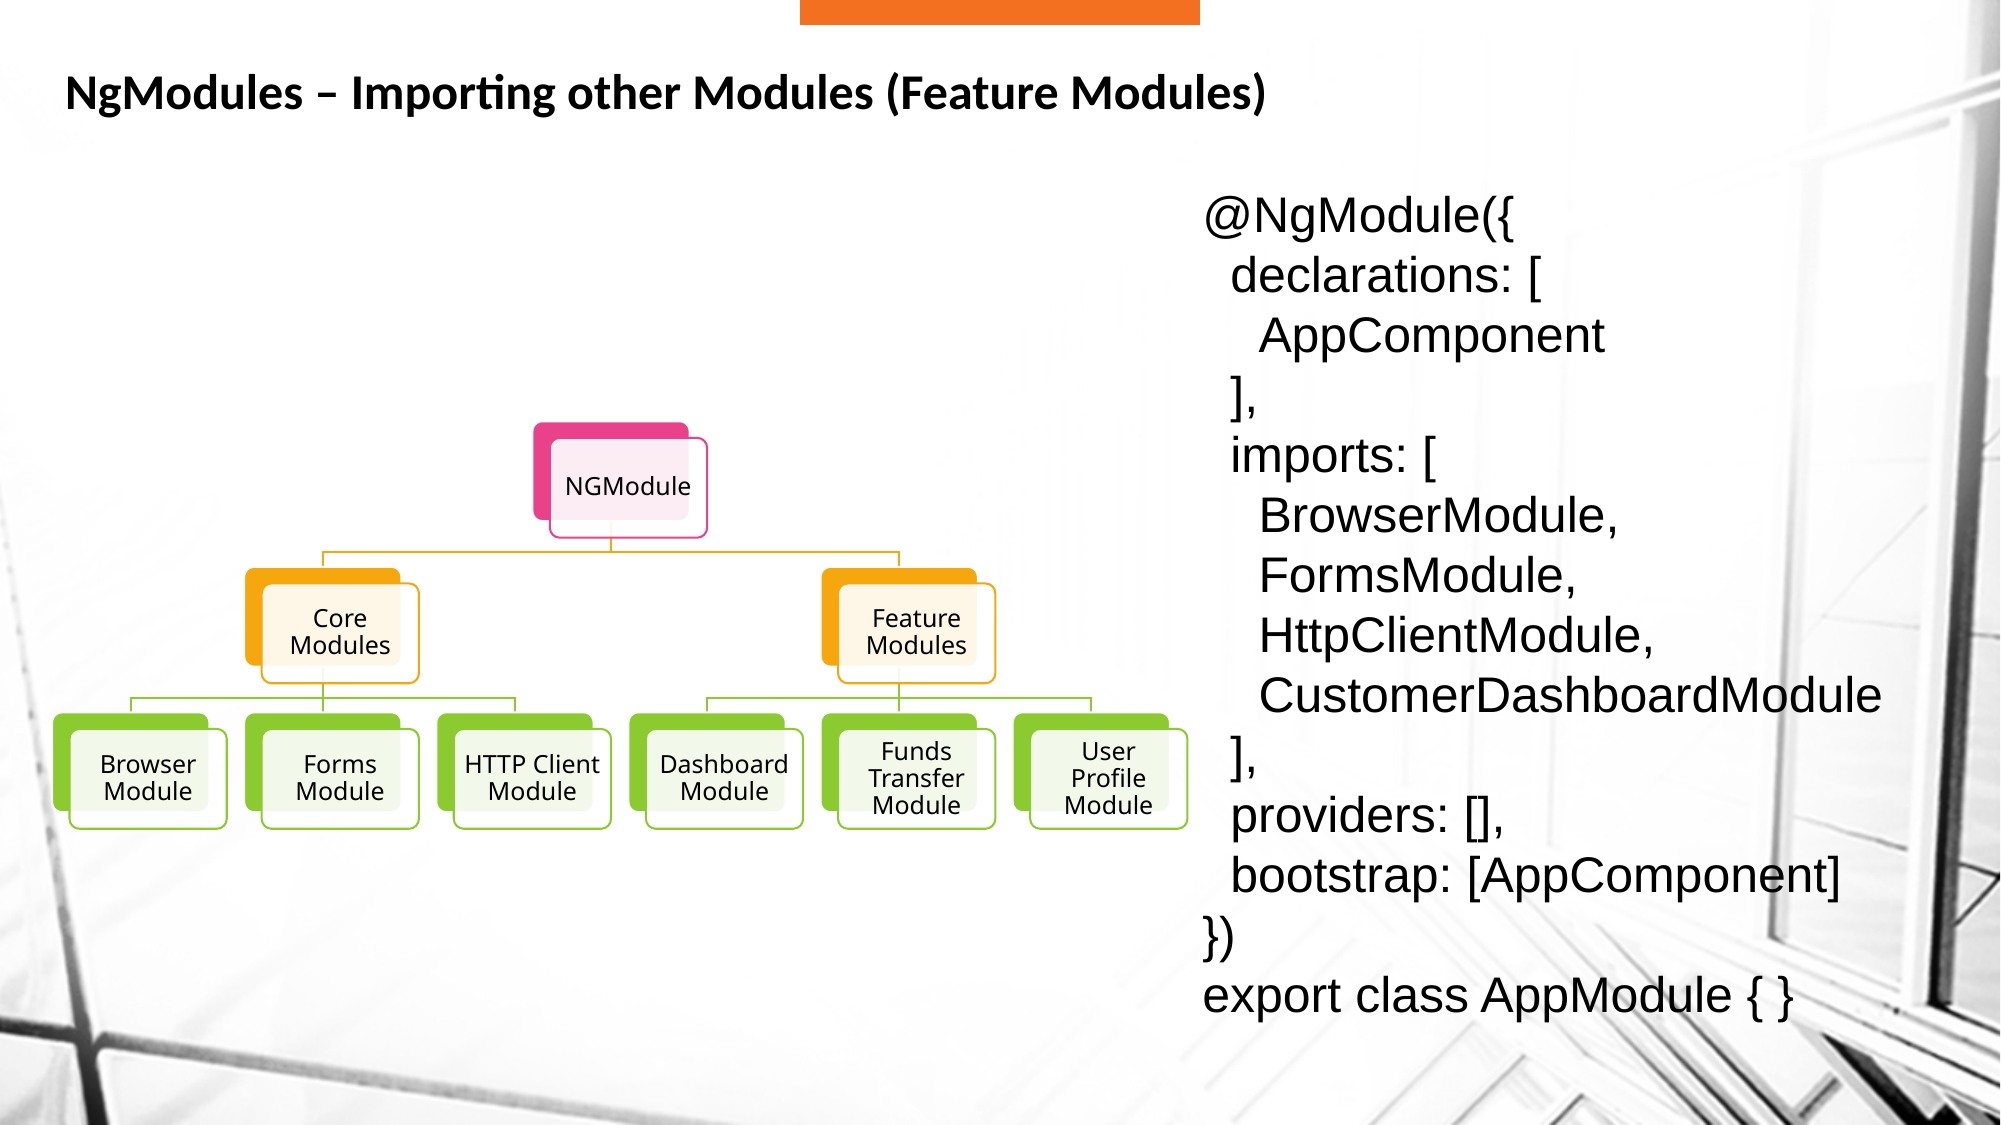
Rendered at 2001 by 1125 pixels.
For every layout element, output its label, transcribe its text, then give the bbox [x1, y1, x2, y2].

text_box [52, 712, 210, 813]
text_box User Profile Module [1030, 728, 1187, 829]
text_box [1012, 712, 1170, 813]
text_box [820, 566, 978, 667]
text_box Forms Module [261, 728, 419, 829]
text_box Dashboard Module [645, 728, 804, 829]
text_box [436, 712, 594, 813]
text_box [244, 712, 402, 813]
text_box [820, 712, 978, 813]
title NgModules – Importing other Modules (Feature Modules) [50, 63, 1951, 150]
text_box Core Modules [261, 583, 419, 684]
text_box @NgModule({ declarations: [ AppComponent ], imports: [ BrowserModule, FormsModule, HttpClientModule, CustomerDashboardModule ], providers: [], bootstrap: [AppComponent] }) export class AppModule { } [1187, 175, 1923, 1030]
text_box HTTP Client Module [453, 728, 612, 829]
text_box [628, 712, 786, 813]
text_box NGModule [549, 437, 708, 538]
text_box Feature Modules [838, 583, 996, 684]
text_box [532, 421, 690, 522]
text_box Funds Transfer Module [838, 728, 996, 829]
text_box Browser Module [69, 728, 227, 829]
text_box [244, 566, 402, 667]
